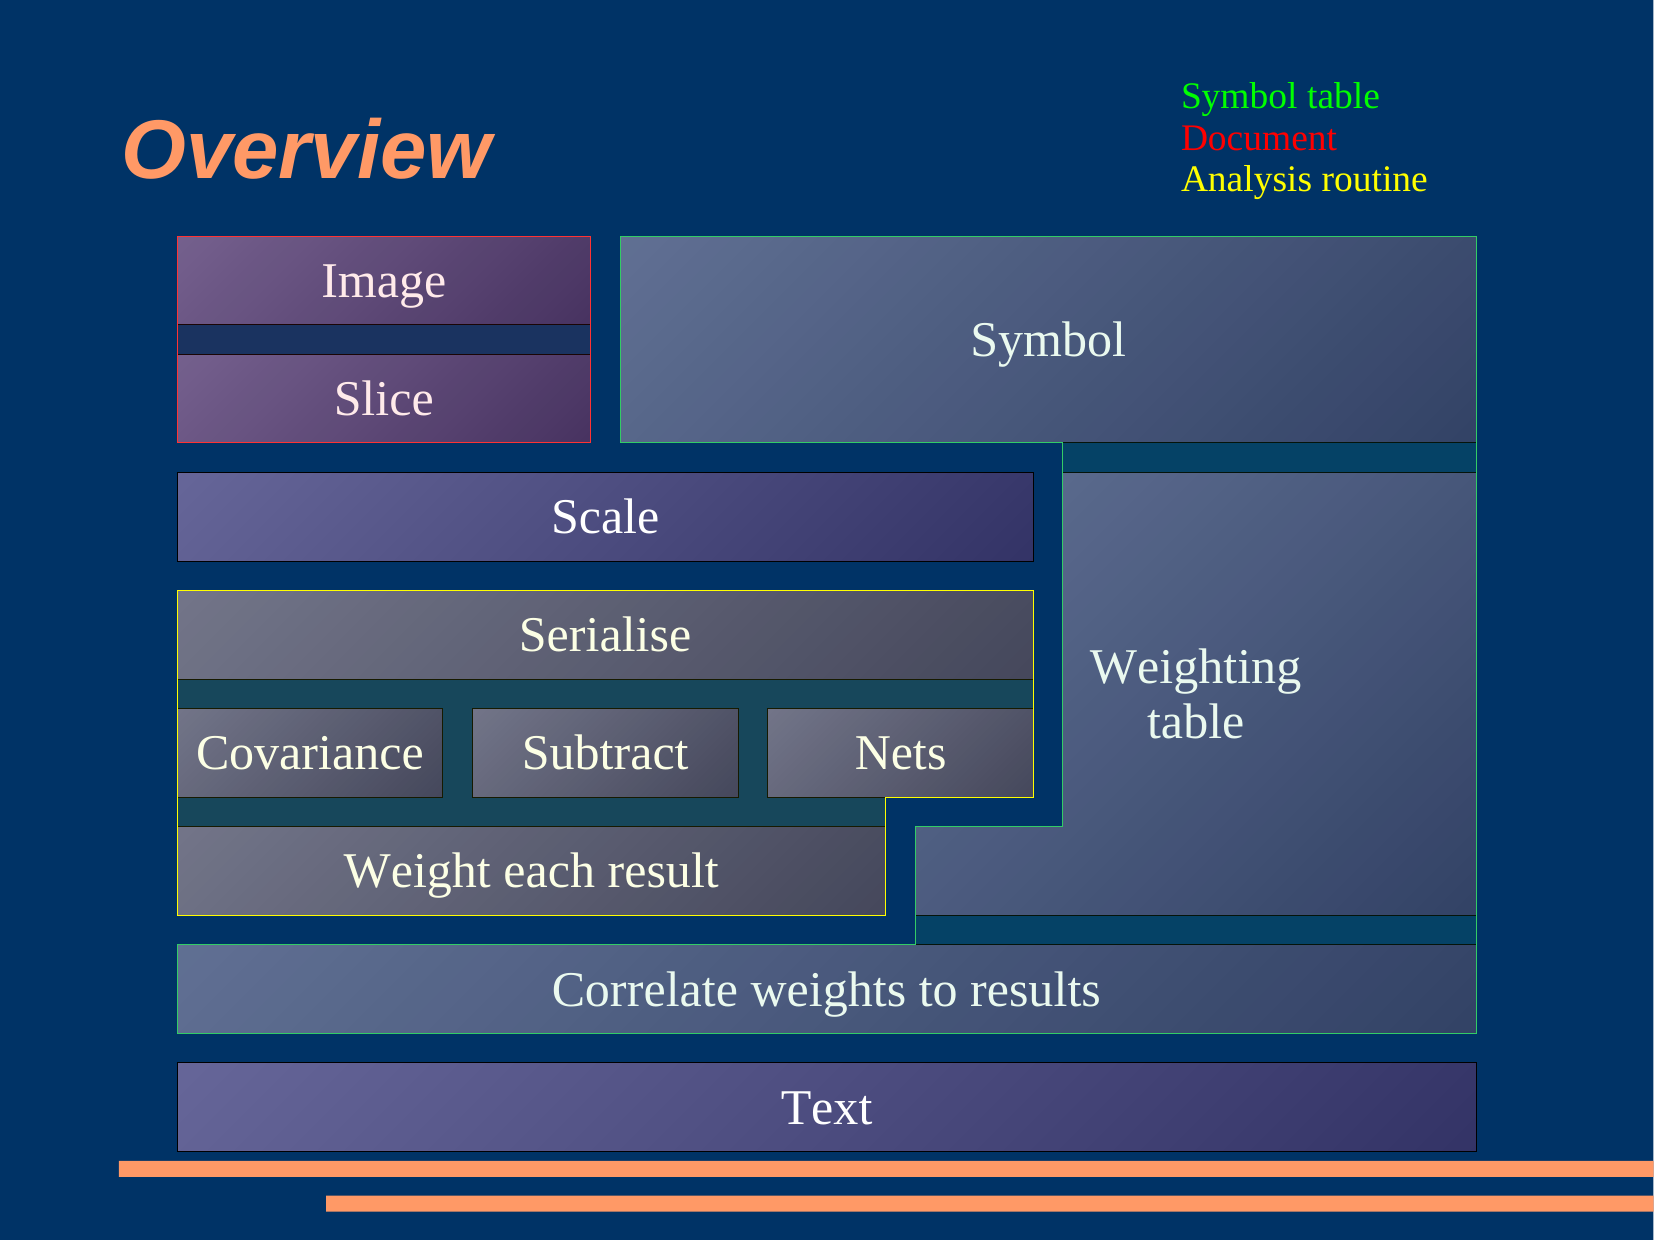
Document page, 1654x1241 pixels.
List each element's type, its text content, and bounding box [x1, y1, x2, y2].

text_box [177, 236, 591, 443]
title Overview [121, 46, 1534, 254]
text_box Text [177, 1062, 1477, 1152]
text_box [177, 590, 1034, 916]
text_box Scale [177, 472, 1034, 562]
text_box [177, 236, 1477, 1034]
text_box Symbol table Document Analysis routine [1181, 75, 1474, 207]
